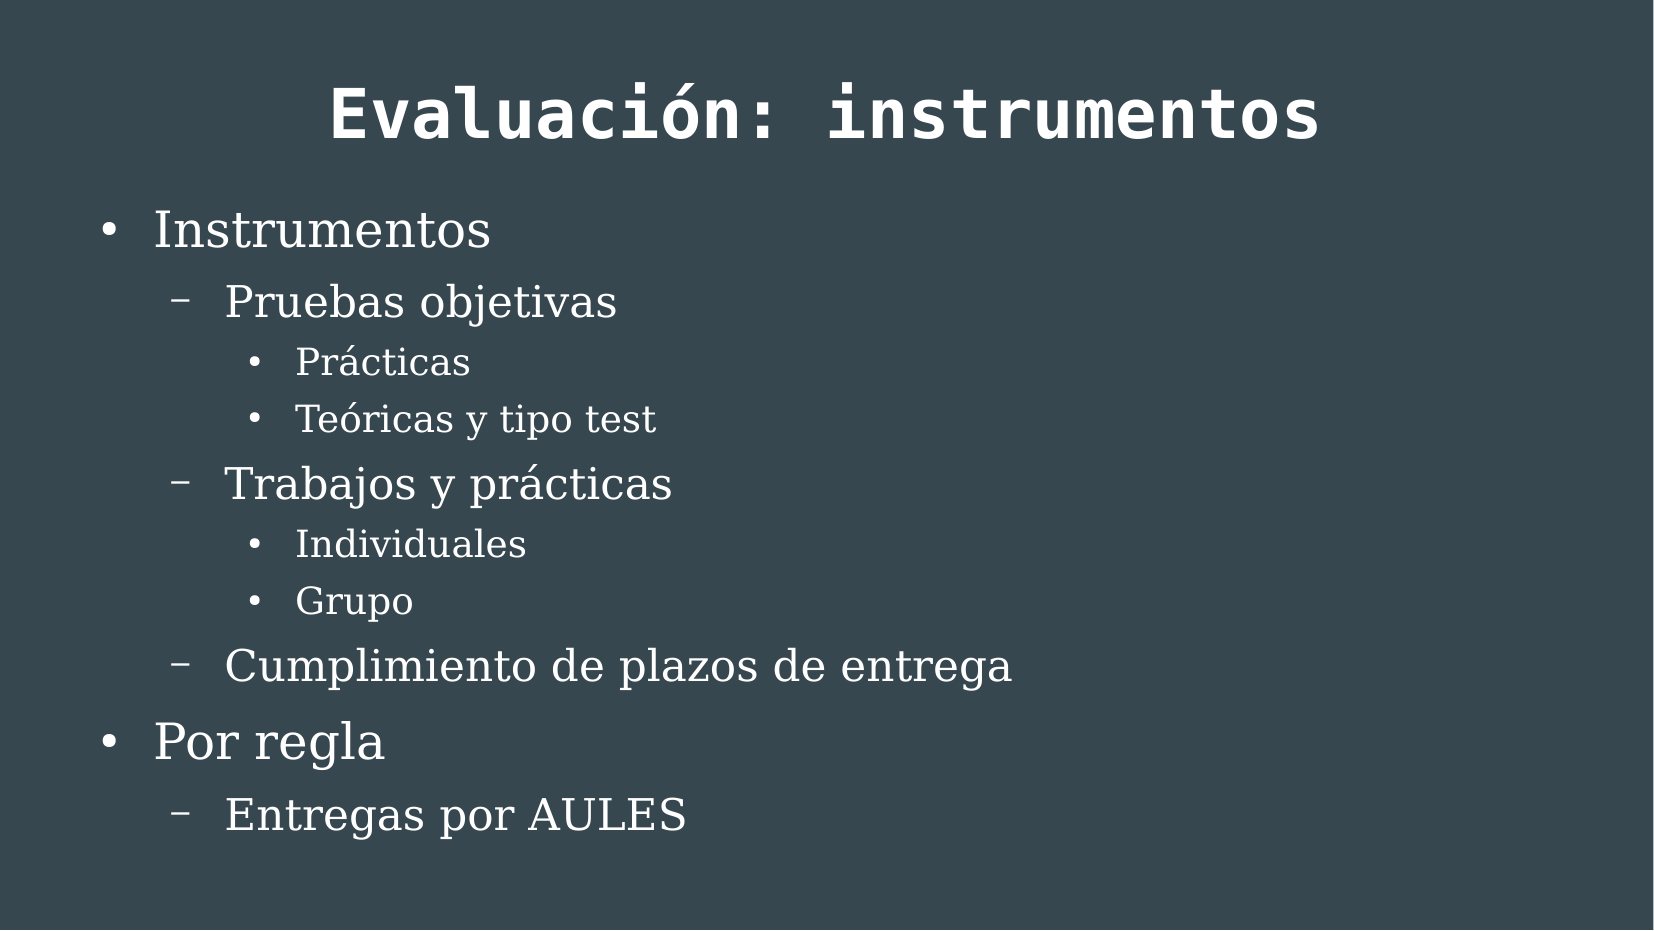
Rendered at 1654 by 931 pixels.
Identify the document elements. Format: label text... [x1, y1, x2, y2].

list Instrumentos Pruebas objetivas Prácticas Teóricas y tipo test Trabajos y prácticas Individuales Grupo Cumplimiento de plazos de entrega Por regla Entregas por AULES [82, 200, 1571, 863]
title Evaluación: instrumentos [82, 37, 1571, 193]
